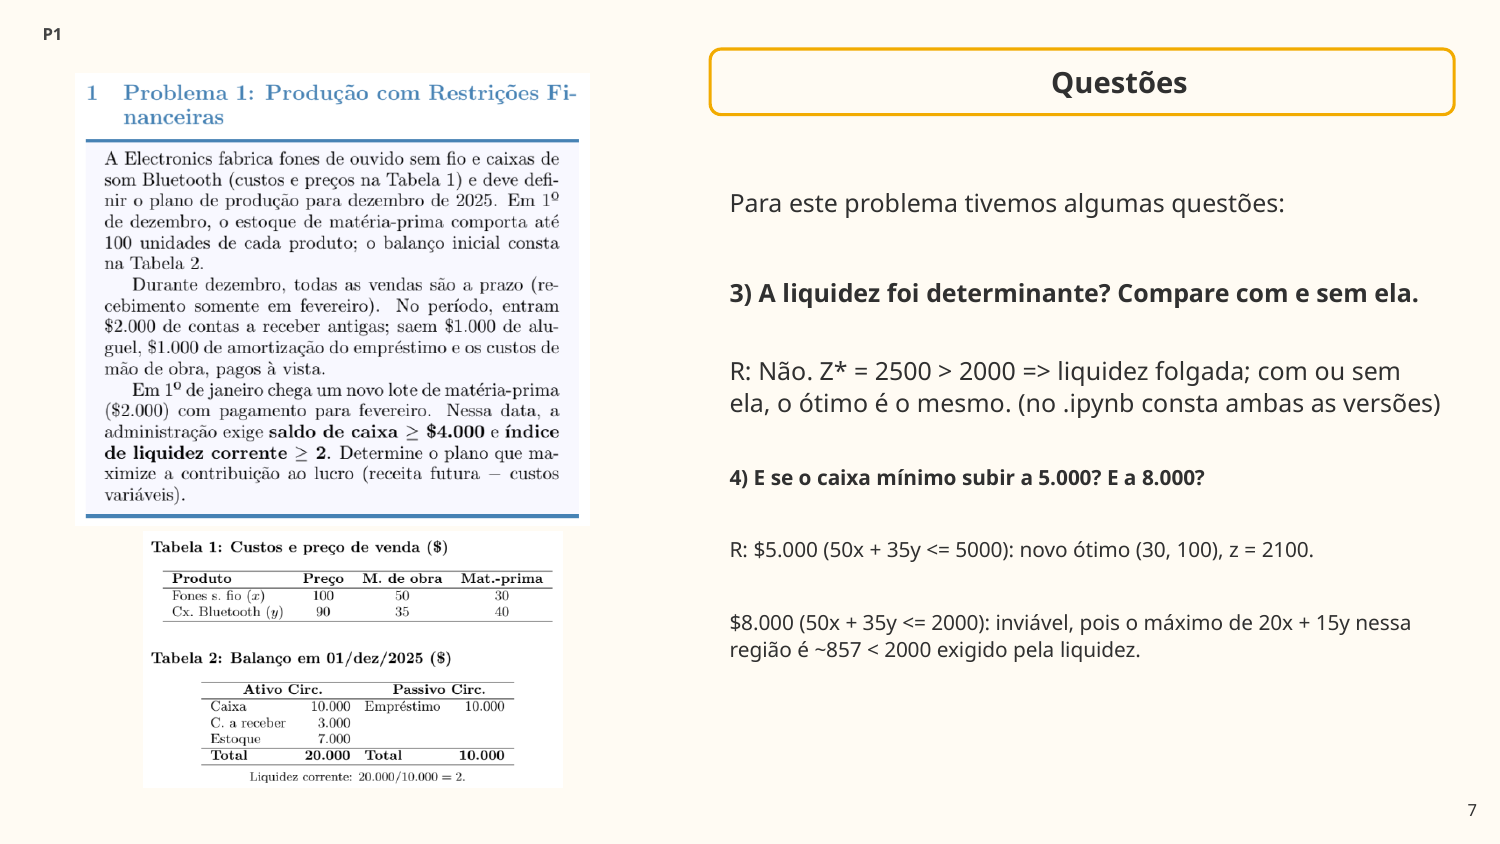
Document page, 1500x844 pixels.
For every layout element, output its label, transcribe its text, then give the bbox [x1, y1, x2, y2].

picture [75, 73, 590, 526]
list Para este problema tivemos algumas questões: 3) A liquidez foi determinante? Compare com e sem ela. R: Não. Z* = 2500 > 2000 => liquidez folgada; com ou sem ela, o ótimo é o mesmo. (no .ipynb consta ambas as versões) 4) E se o caixa mínimo subir a 5.000? E a 8.000? R: $5.000 (50x + 35y <= 5000): novo ótimo (30, 100), z = 2100. $8.000 (50x + 35y <= 2000): inviável, pois o máximo de 20x + 15y nessa região é ~857 < 2000 exigido pela liquidez. [714, 147, 1459, 818]
slide_number <number> [1250, 796, 1492, 828]
subtitle P1 [27, 8, 624, 115]
text_box Questões [710, 49, 1455, 115]
picture [143, 531, 563, 788]
